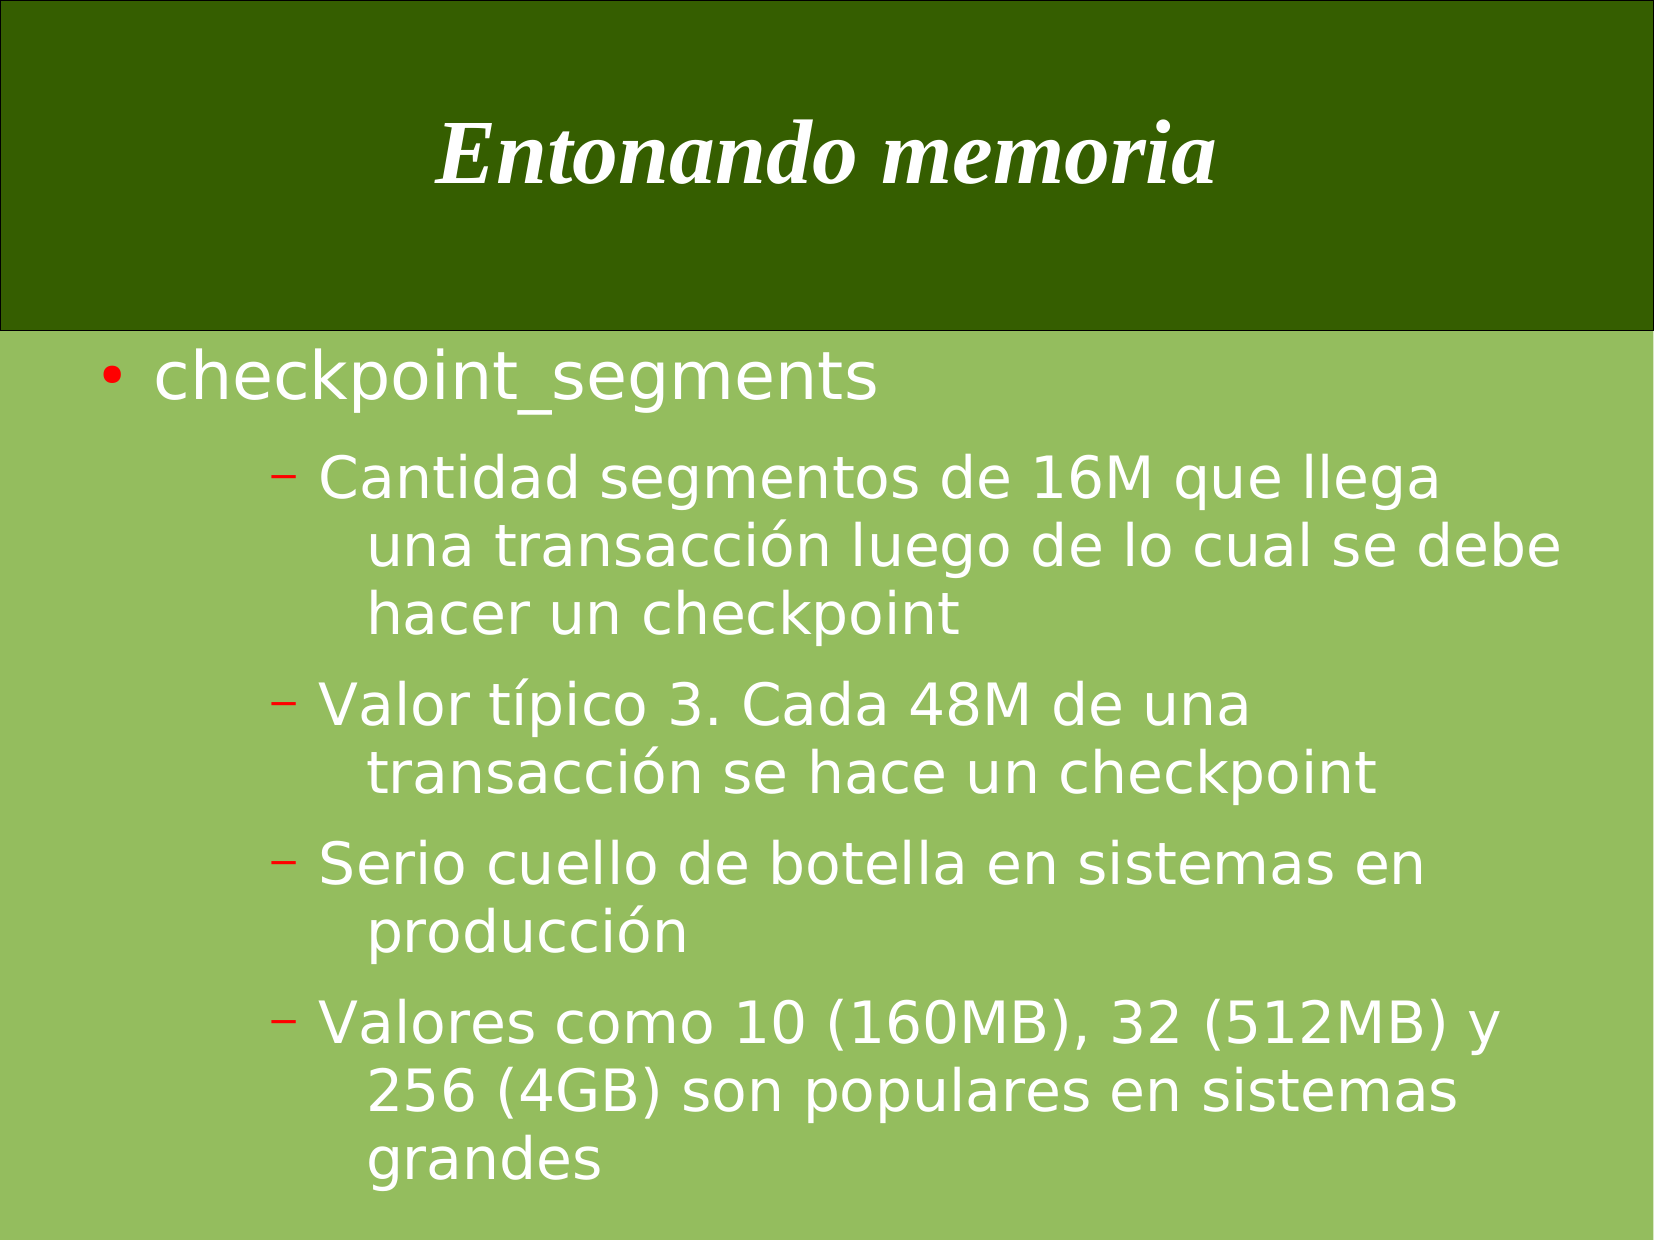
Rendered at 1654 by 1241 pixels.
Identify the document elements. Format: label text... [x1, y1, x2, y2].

title Entonando memoria [82, 49, 1571, 257]
list checkpoint_segments Cantidad segmentos de 16M que llega una transacción luego de lo cual se debe hacer un checkpoint Valor típico 3. Cada 48M de una transacción se hace un checkpoint Serio cuello de botella en sistemas en producción Valores como 10 (160MB), 32 (512MB) y 256 (4GB) son populares en sistemas grandes [82, 337, 1571, 1193]
